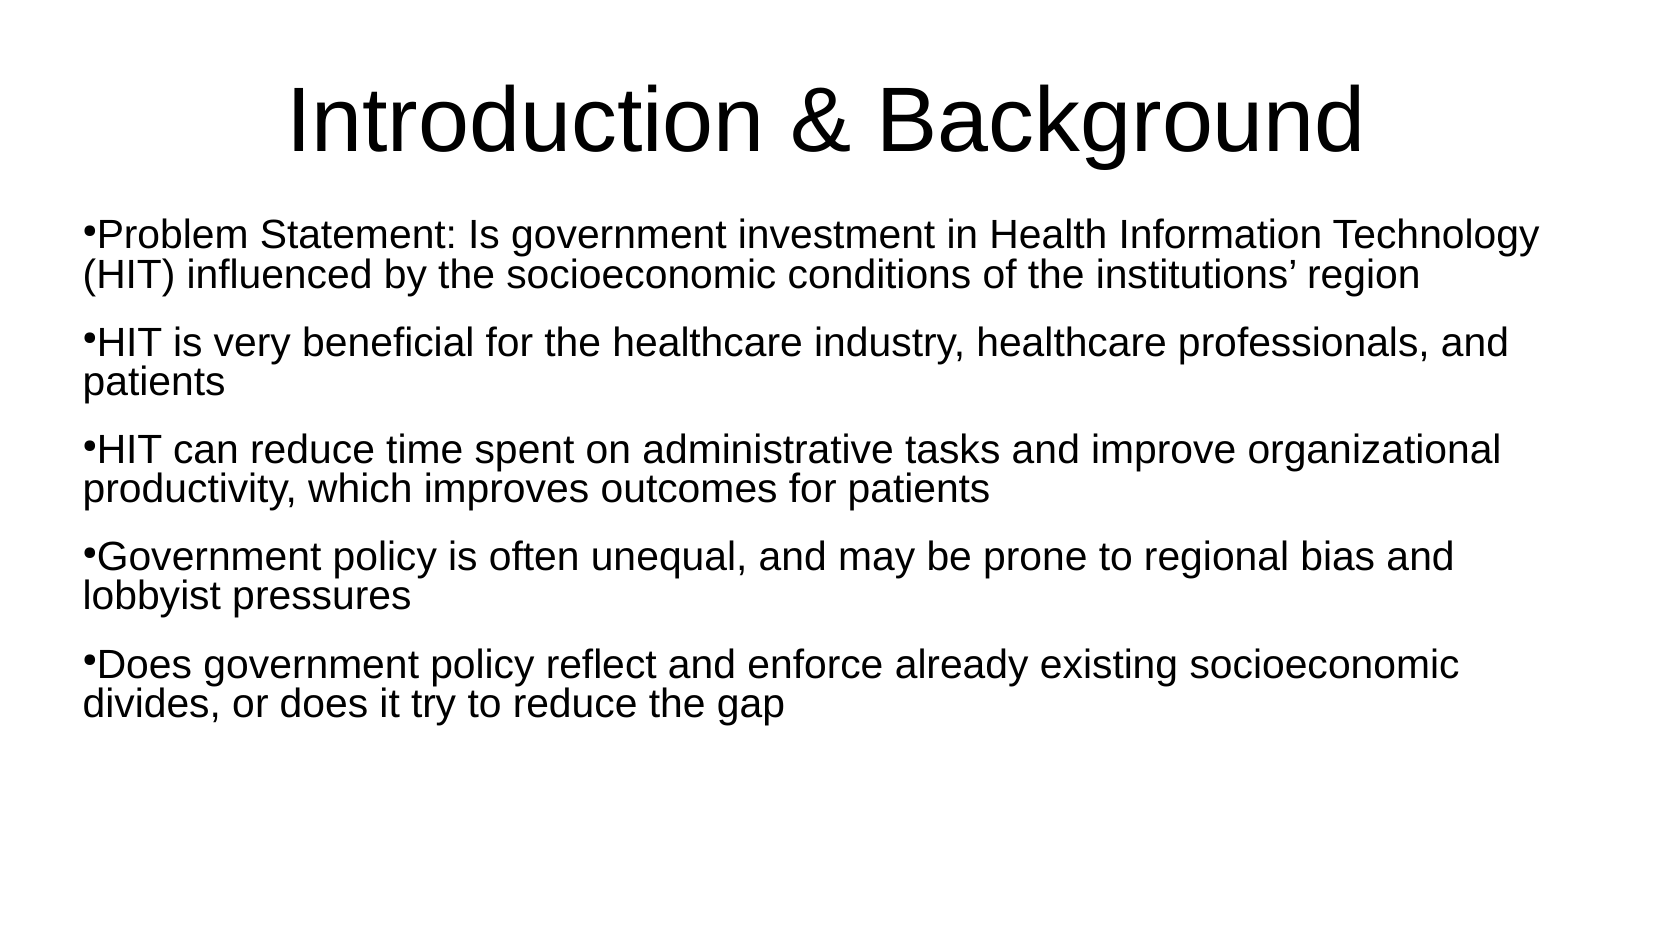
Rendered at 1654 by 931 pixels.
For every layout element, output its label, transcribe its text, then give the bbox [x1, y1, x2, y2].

list Problem Statement: Is government investment in Health Information Technology (HIT) influenced by the socioeconomic conditions of the institutions’ region HIT is very beneficial for the healthcare industry, healthcare professionals, and patients HIT can reduce time spent on administrative tasks and improve organizational productivity, which improves outcomes for patients Government policy is often unequal, and may be prone to regional bias and lobbyist pressures Does government policy reflect and enforce already existing socioeconomic divides, or does it try to reduce the gap [82, 217, 1571, 758]
title Introduction & Background [82, 37, 1571, 193]
